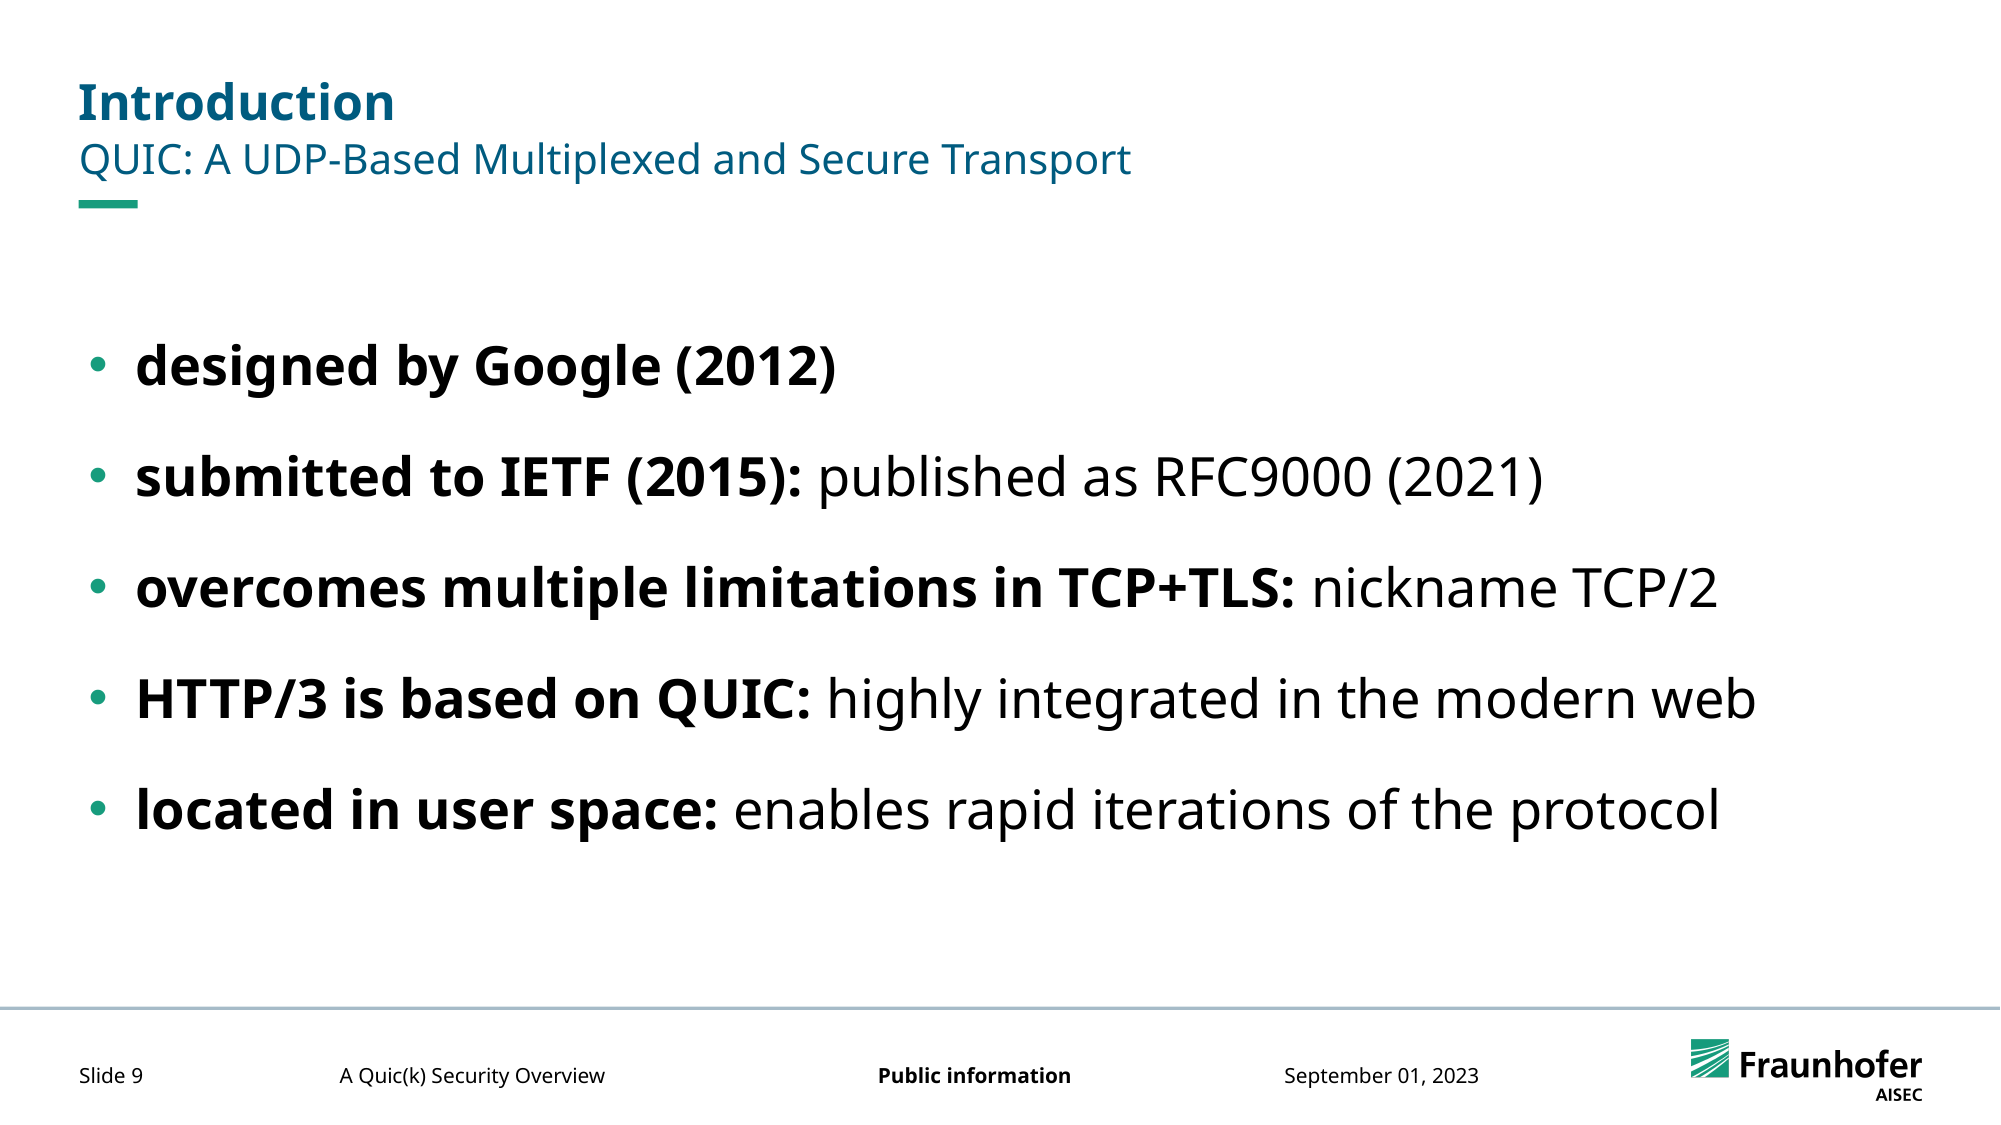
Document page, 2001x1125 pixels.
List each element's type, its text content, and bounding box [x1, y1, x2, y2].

list designed by Google (2012) submitted to IETF (2015): published as RFC9000 (2021) overcomes multiple limitations in TCP+TLS: nickname TCP/2 HTTP/3 is based on QUIC: highly integrated in the modern web located in user space: enables rapid iterations of the protocol [88, 324, 1890, 945]
title Introduction [78, 64, 1922, 127]
picture [1691, 1039, 1922, 1101]
list QUIC: A UDP-Based Multiplexed and Secure Transport [78, 127, 1922, 180]
